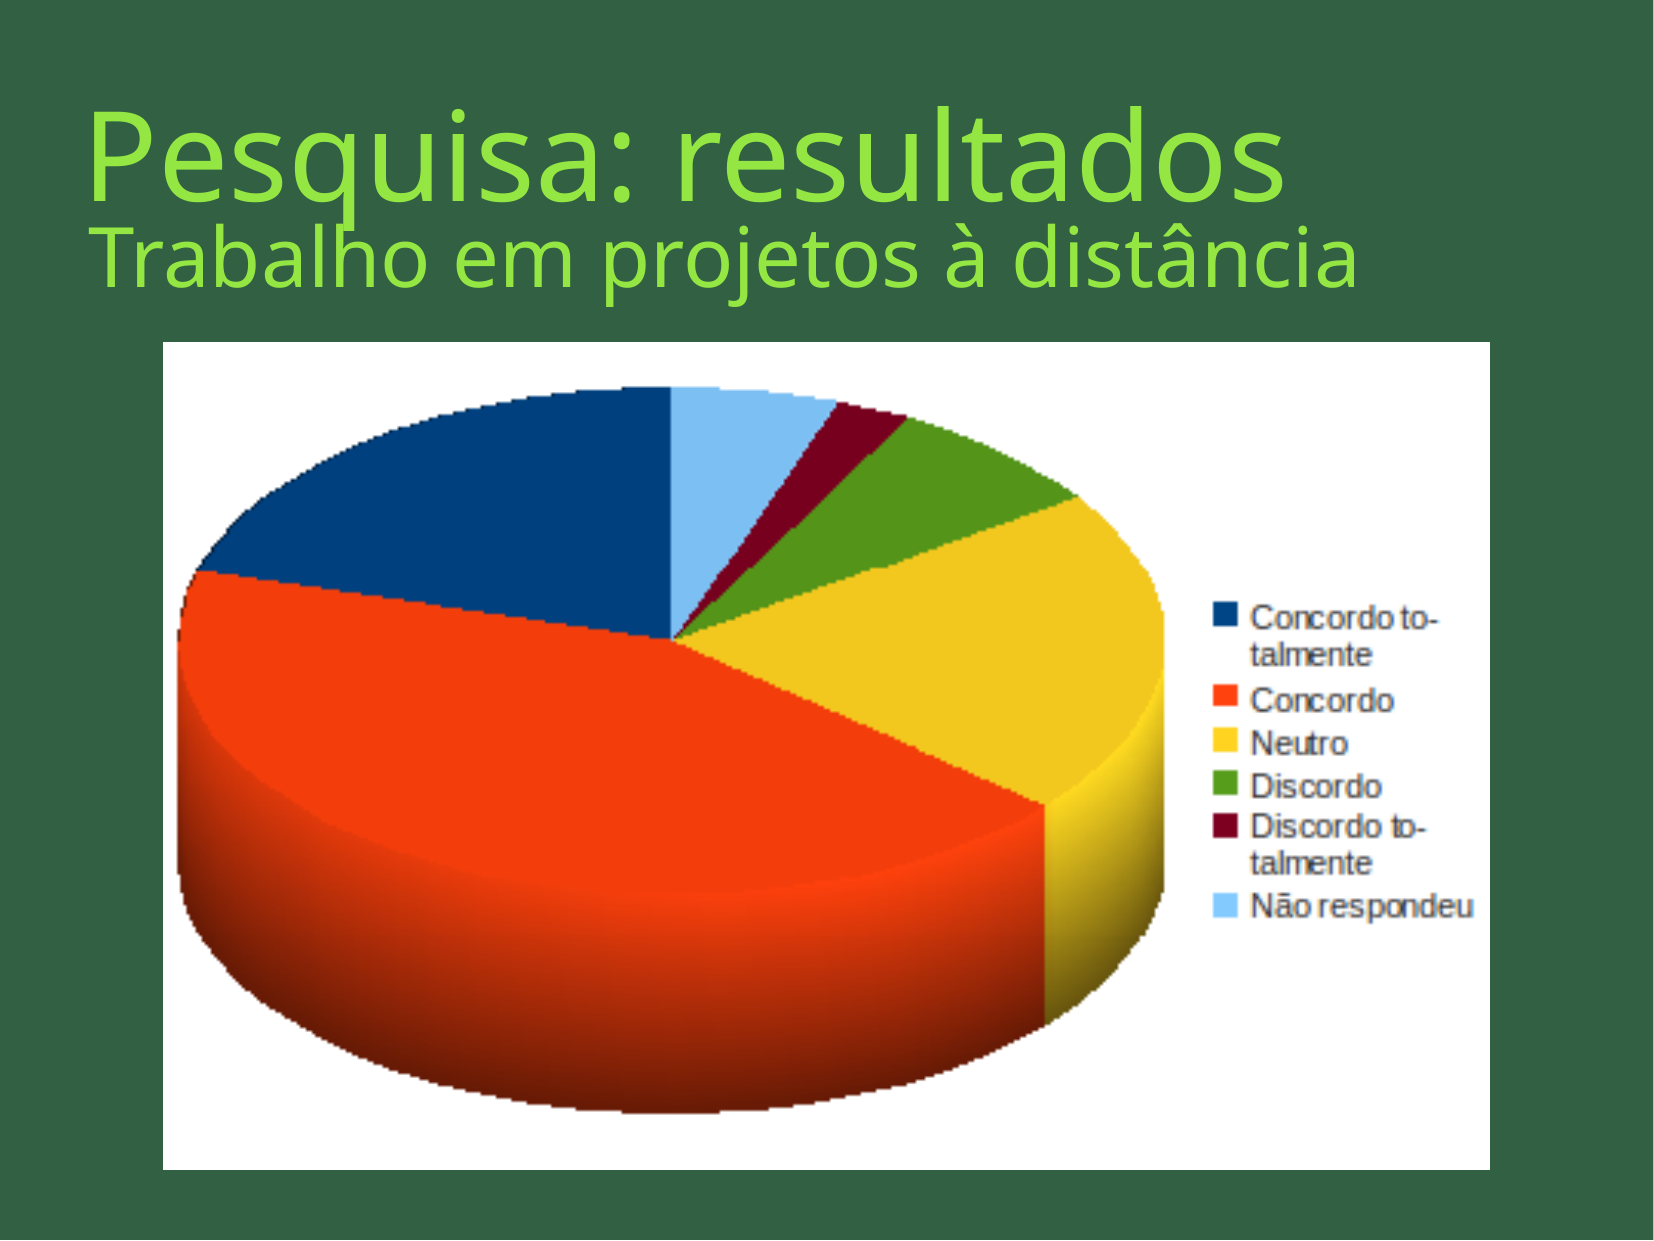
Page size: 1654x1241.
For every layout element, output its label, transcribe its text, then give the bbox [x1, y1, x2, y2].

title Pesquisa: resultados [82, 49, 1571, 257]
picture [163, 342, 1490, 1170]
title Trabalho em projetos à distância [88, 177, 1577, 334]
